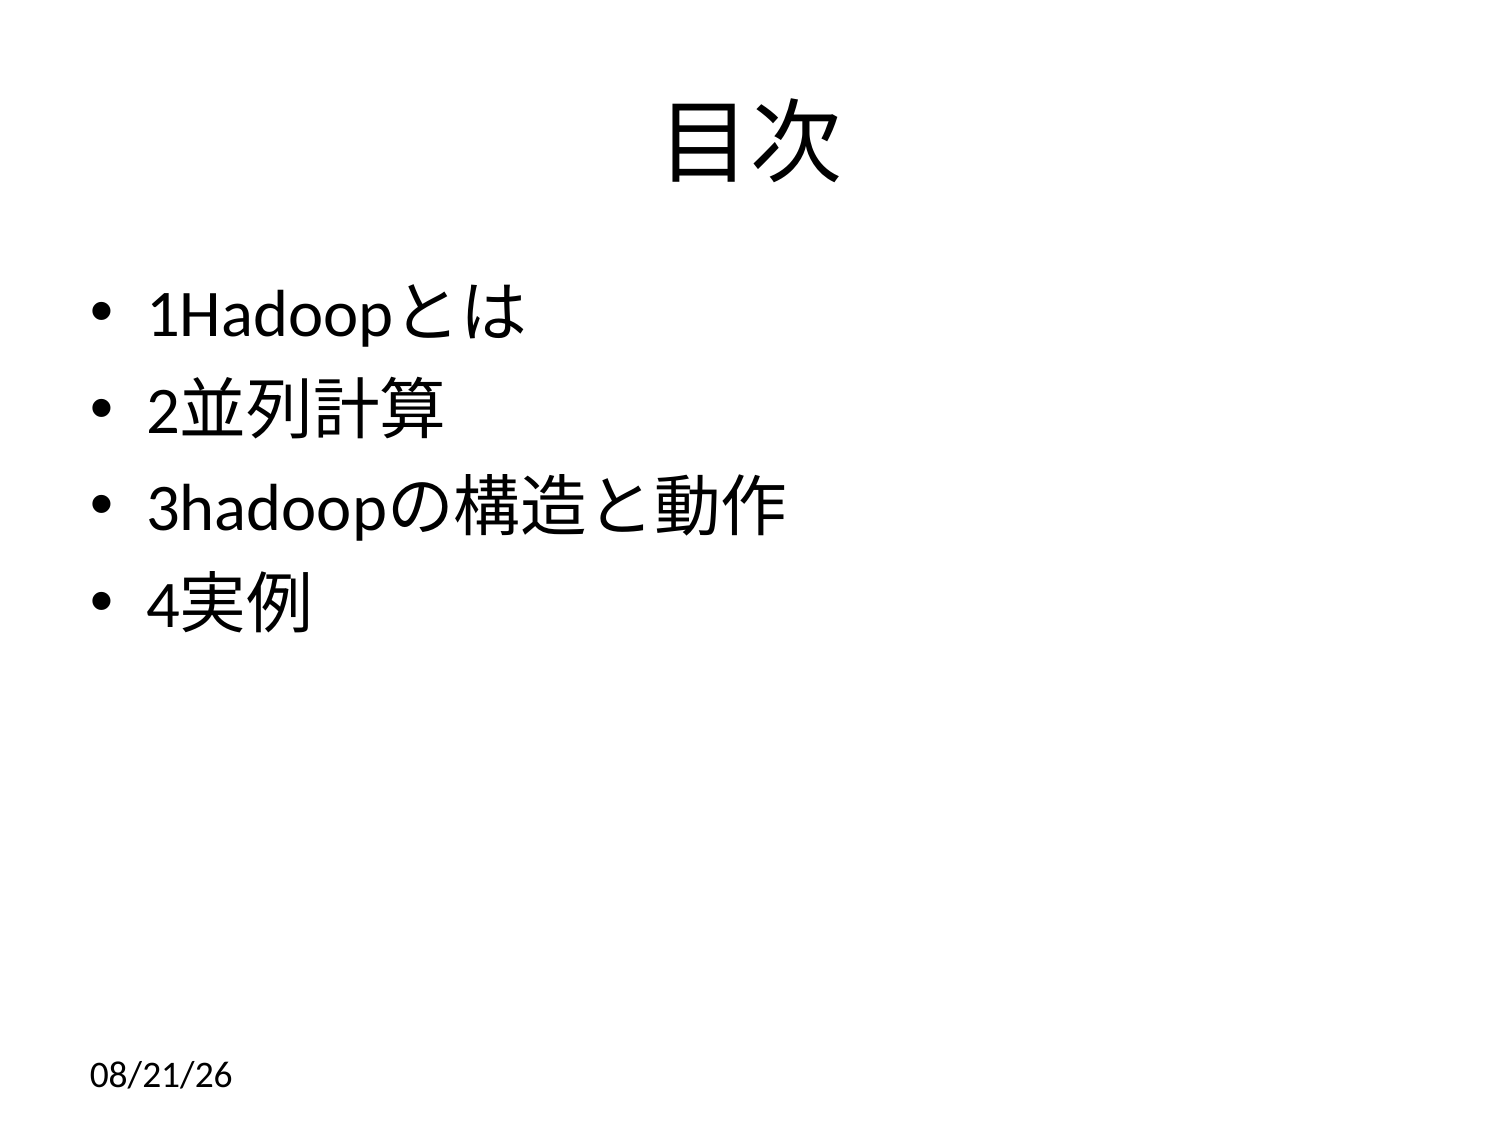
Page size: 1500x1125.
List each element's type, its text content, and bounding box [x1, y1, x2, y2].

title 目次 [75, 21, 1426, 257]
list 1Hadoopとは 2並列計算 3hadoopの構造と動作 4実例 [75, 262, 1426, 1006]
